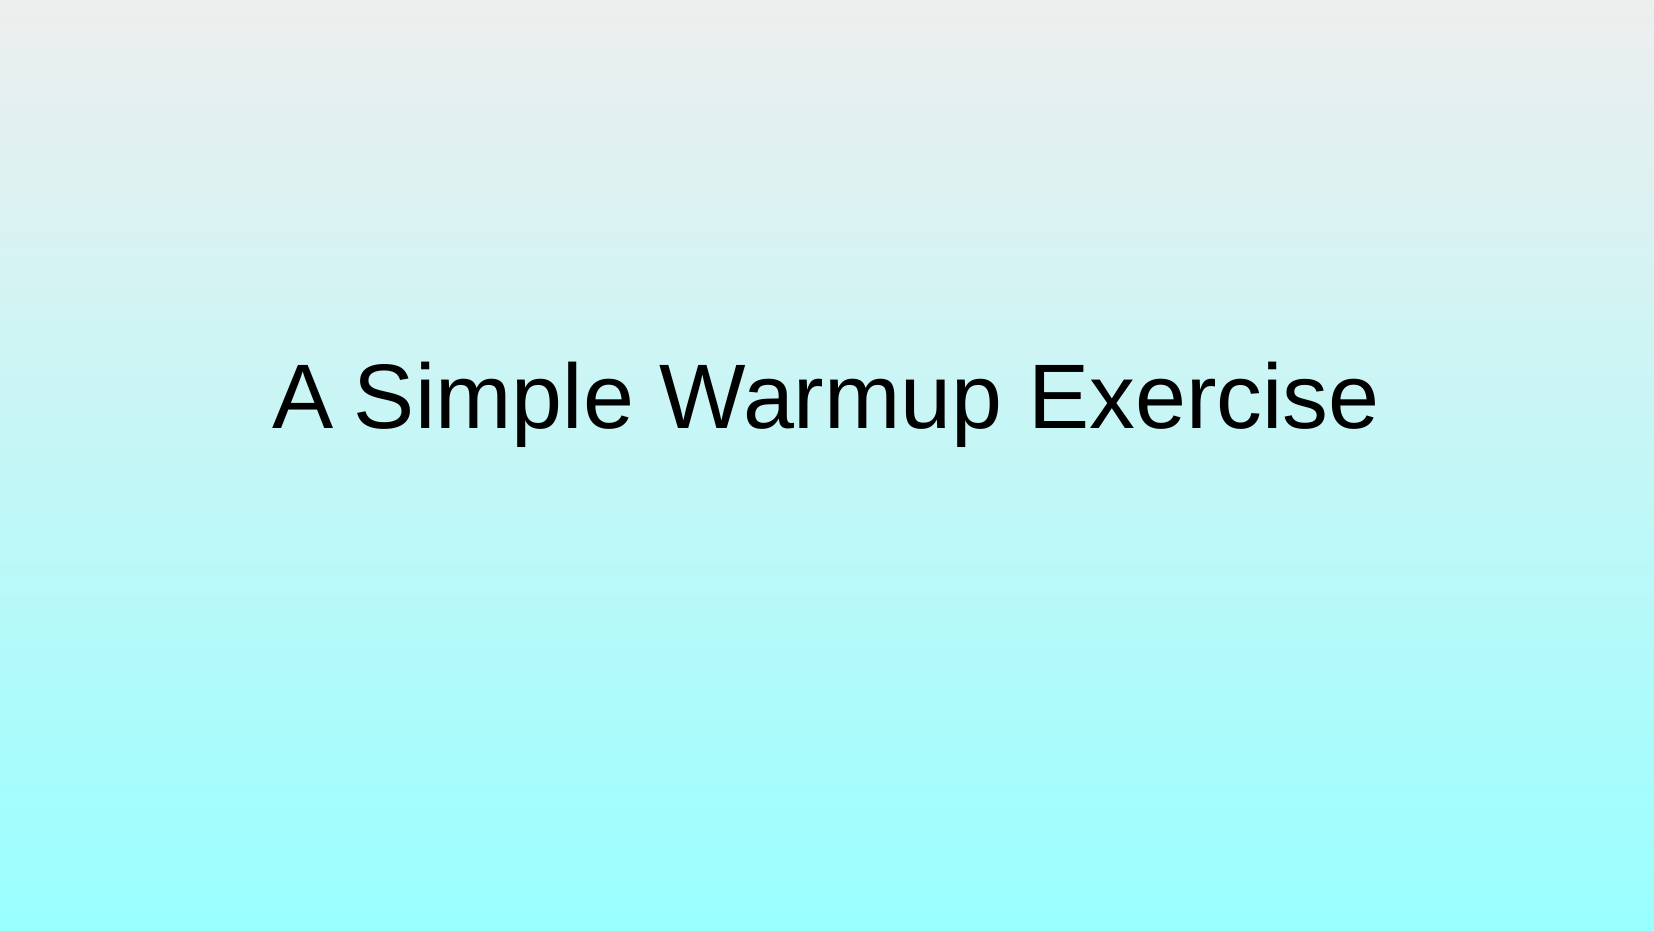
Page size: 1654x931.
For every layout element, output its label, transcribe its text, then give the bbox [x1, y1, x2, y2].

subtitle A Simple Warmup Exercise [82, 37, 1571, 757]
